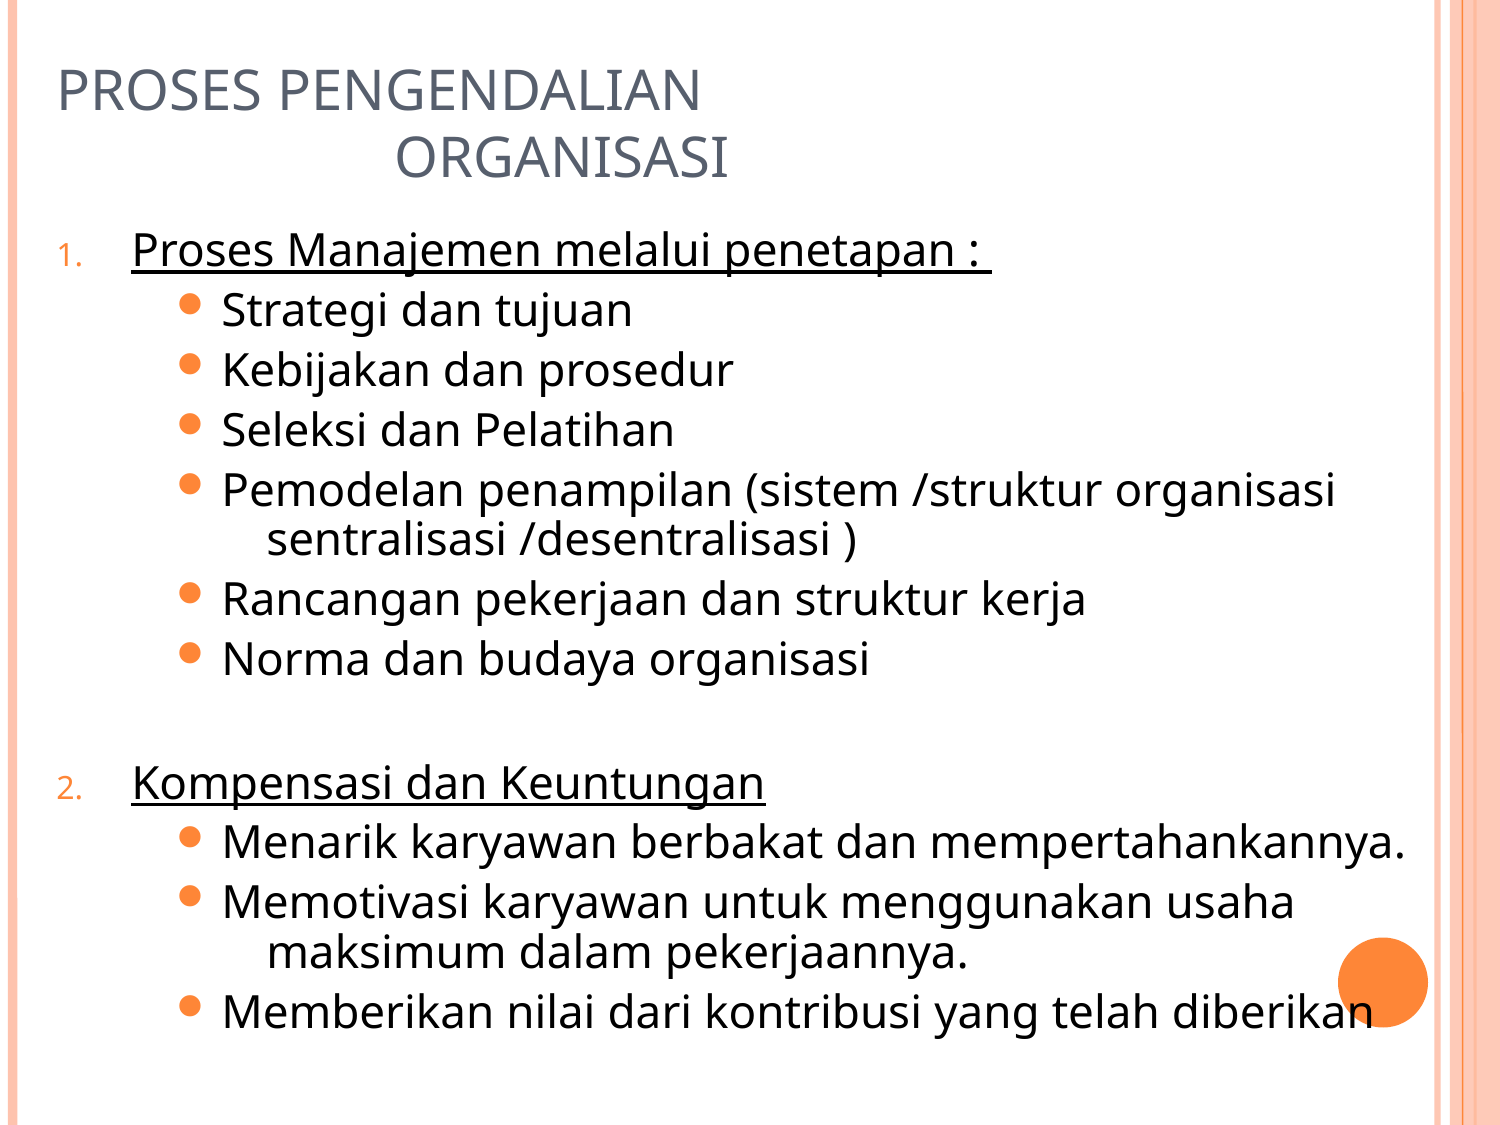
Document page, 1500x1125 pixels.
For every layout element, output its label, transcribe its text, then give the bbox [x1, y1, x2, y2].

list Proses Manajemen melalui penetapan : Strategi dan tujuan Kebijakan dan prosedur Seleksi dan Pelatihan Pemodelan penampilan (sistem /struktur organisasi sentralisasi /desentralisasi ) Rancangan pekerjaan dan struktur kerja Norma dan budaya organisasi Kompensasi dan Keuntungan Menarik karyawan berbakat dan mempertahankannya. Memotivasi karyawan untuk menggunakan usaha maksimum dalam pekerjaannya. Memberikan nilai dari kontribusi yang telah diberikan [41, 219, 1436, 1062]
title Proses Pengendalian Organisasi [41, 42, 764, 197]
